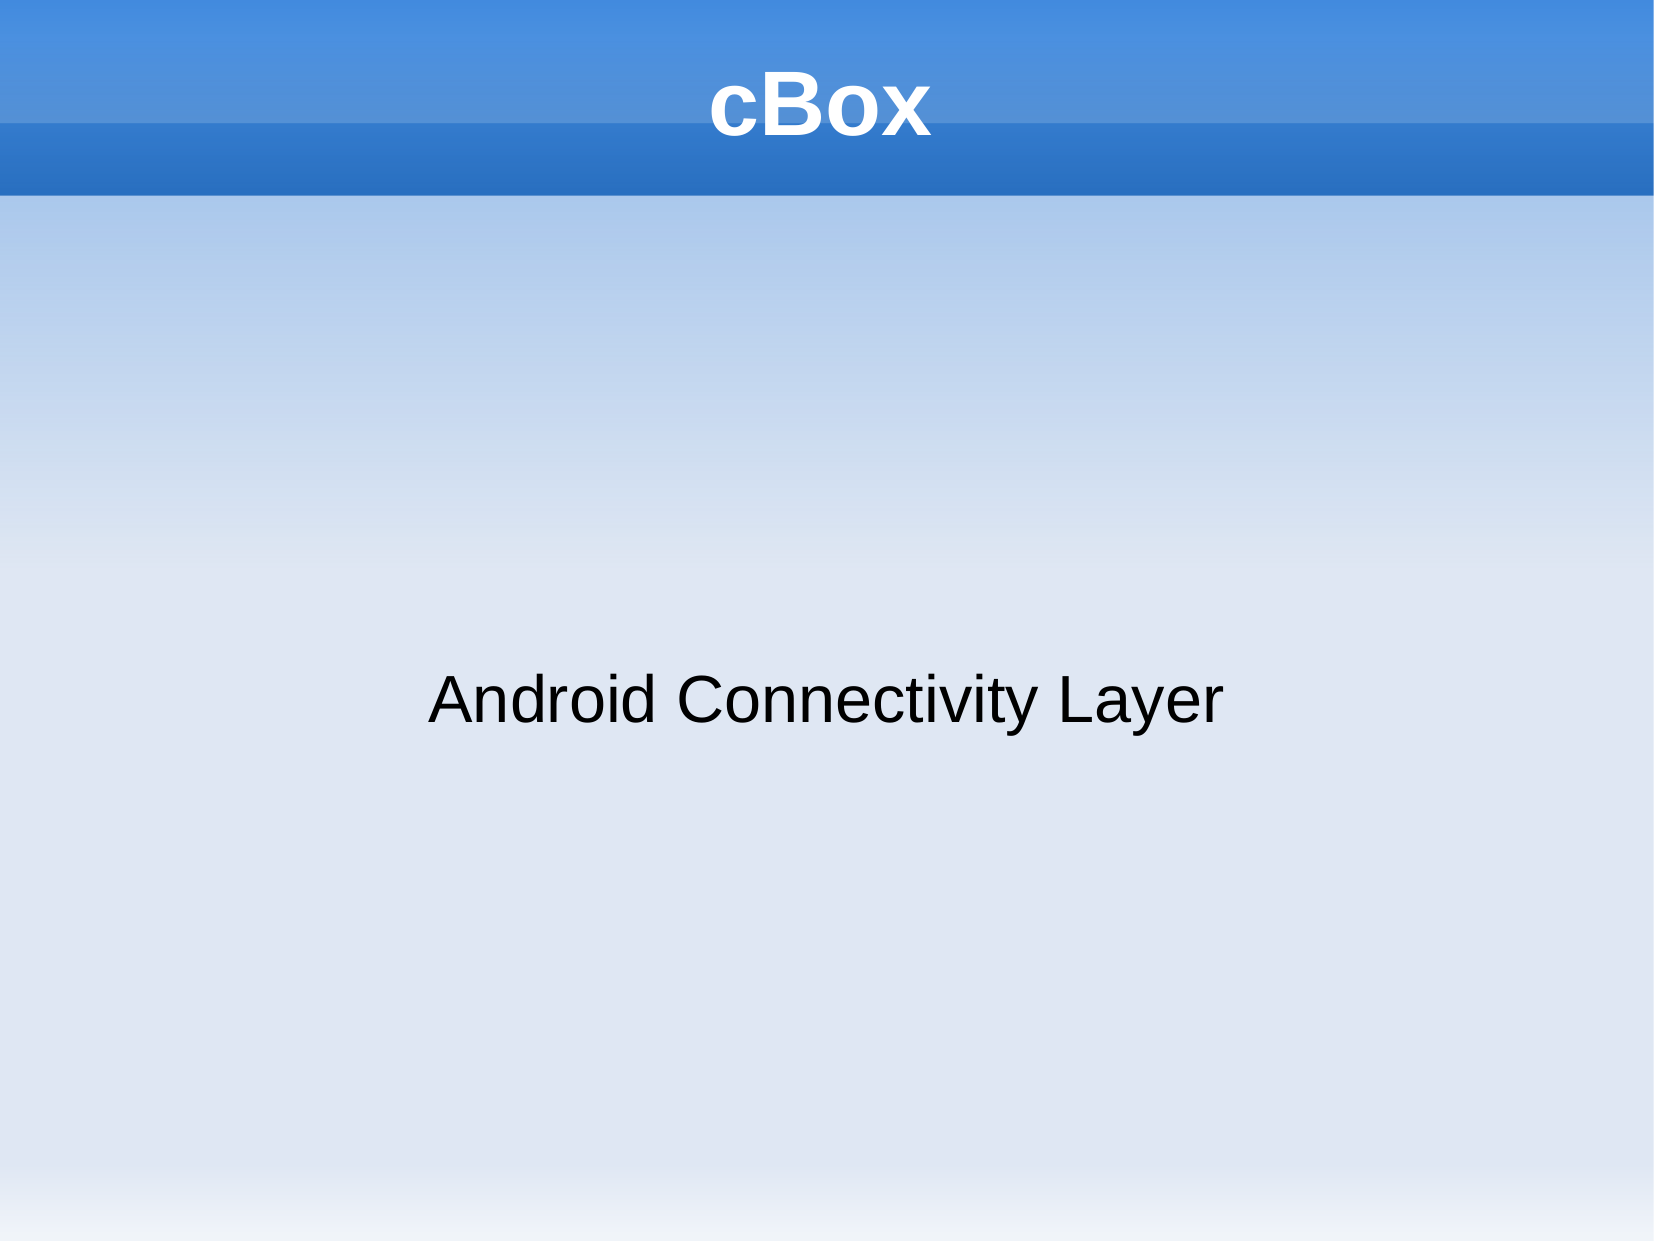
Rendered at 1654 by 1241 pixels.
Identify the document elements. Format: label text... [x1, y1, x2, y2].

subtitle Android Connectivity Layer [82, 290, 1571, 1109]
picture [0, 0, 1654, 1241]
title cBox [76, 7, 1565, 200]
